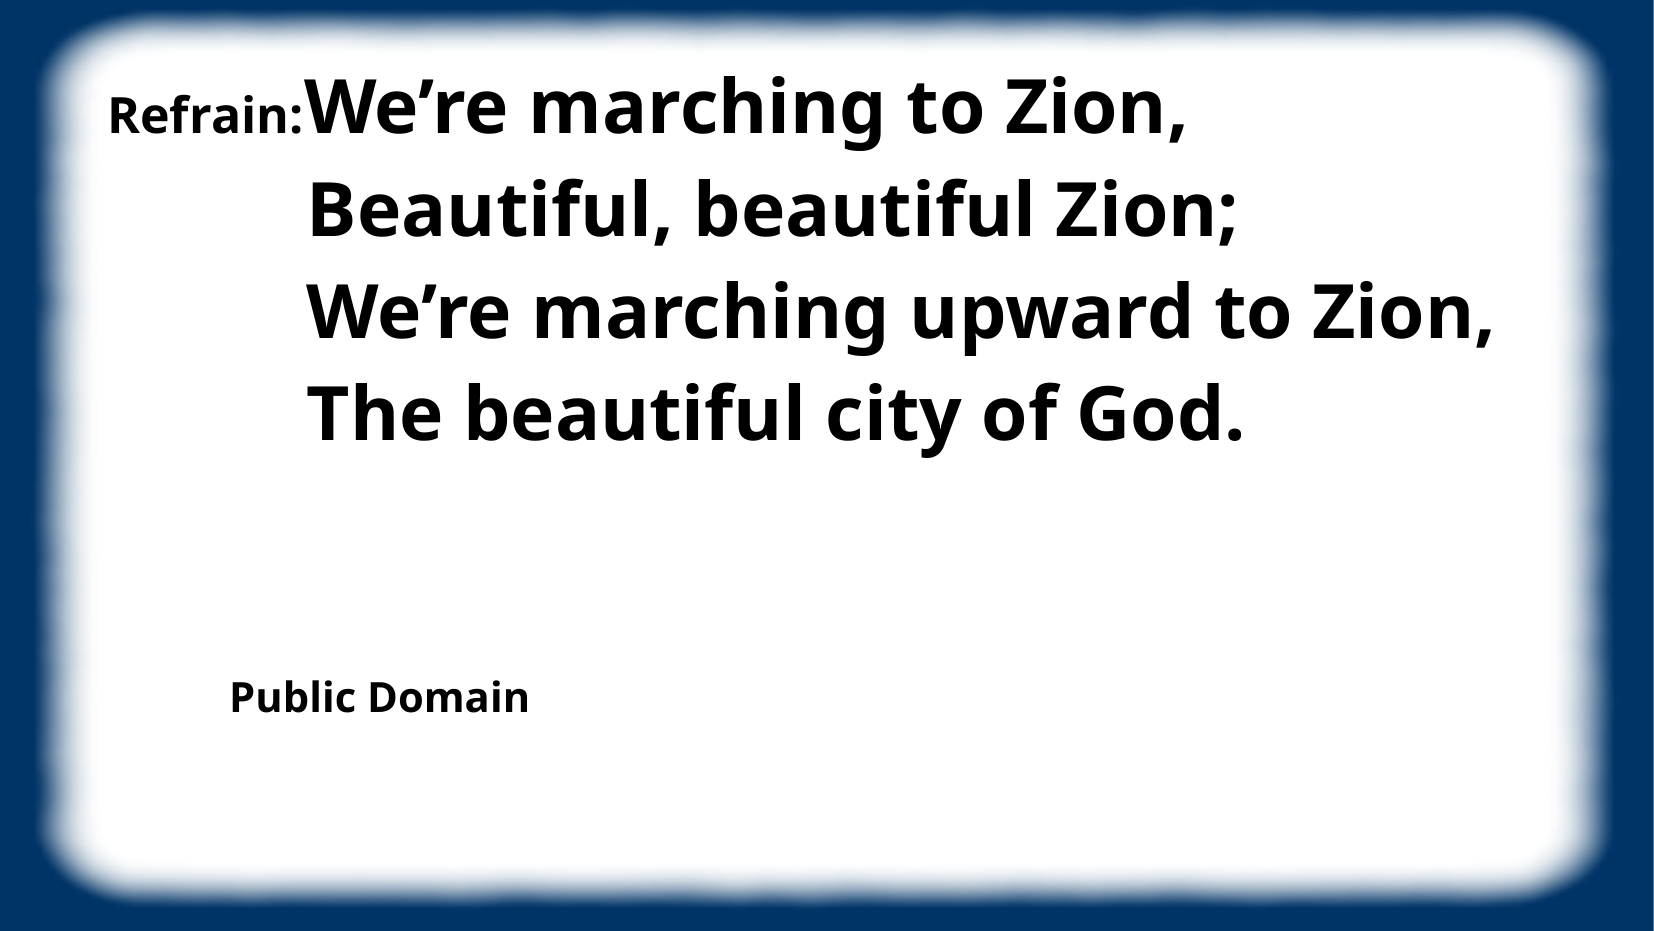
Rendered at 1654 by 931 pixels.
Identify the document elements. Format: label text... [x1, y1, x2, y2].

title Refrain: We’re marching to Zion, Beautiful, beautiful Zion; We’re marching upward to Zion, The beautiful city of God. Public Domain [107, 53, 1531, 709]
picture [0, 0, 1654, 931]
